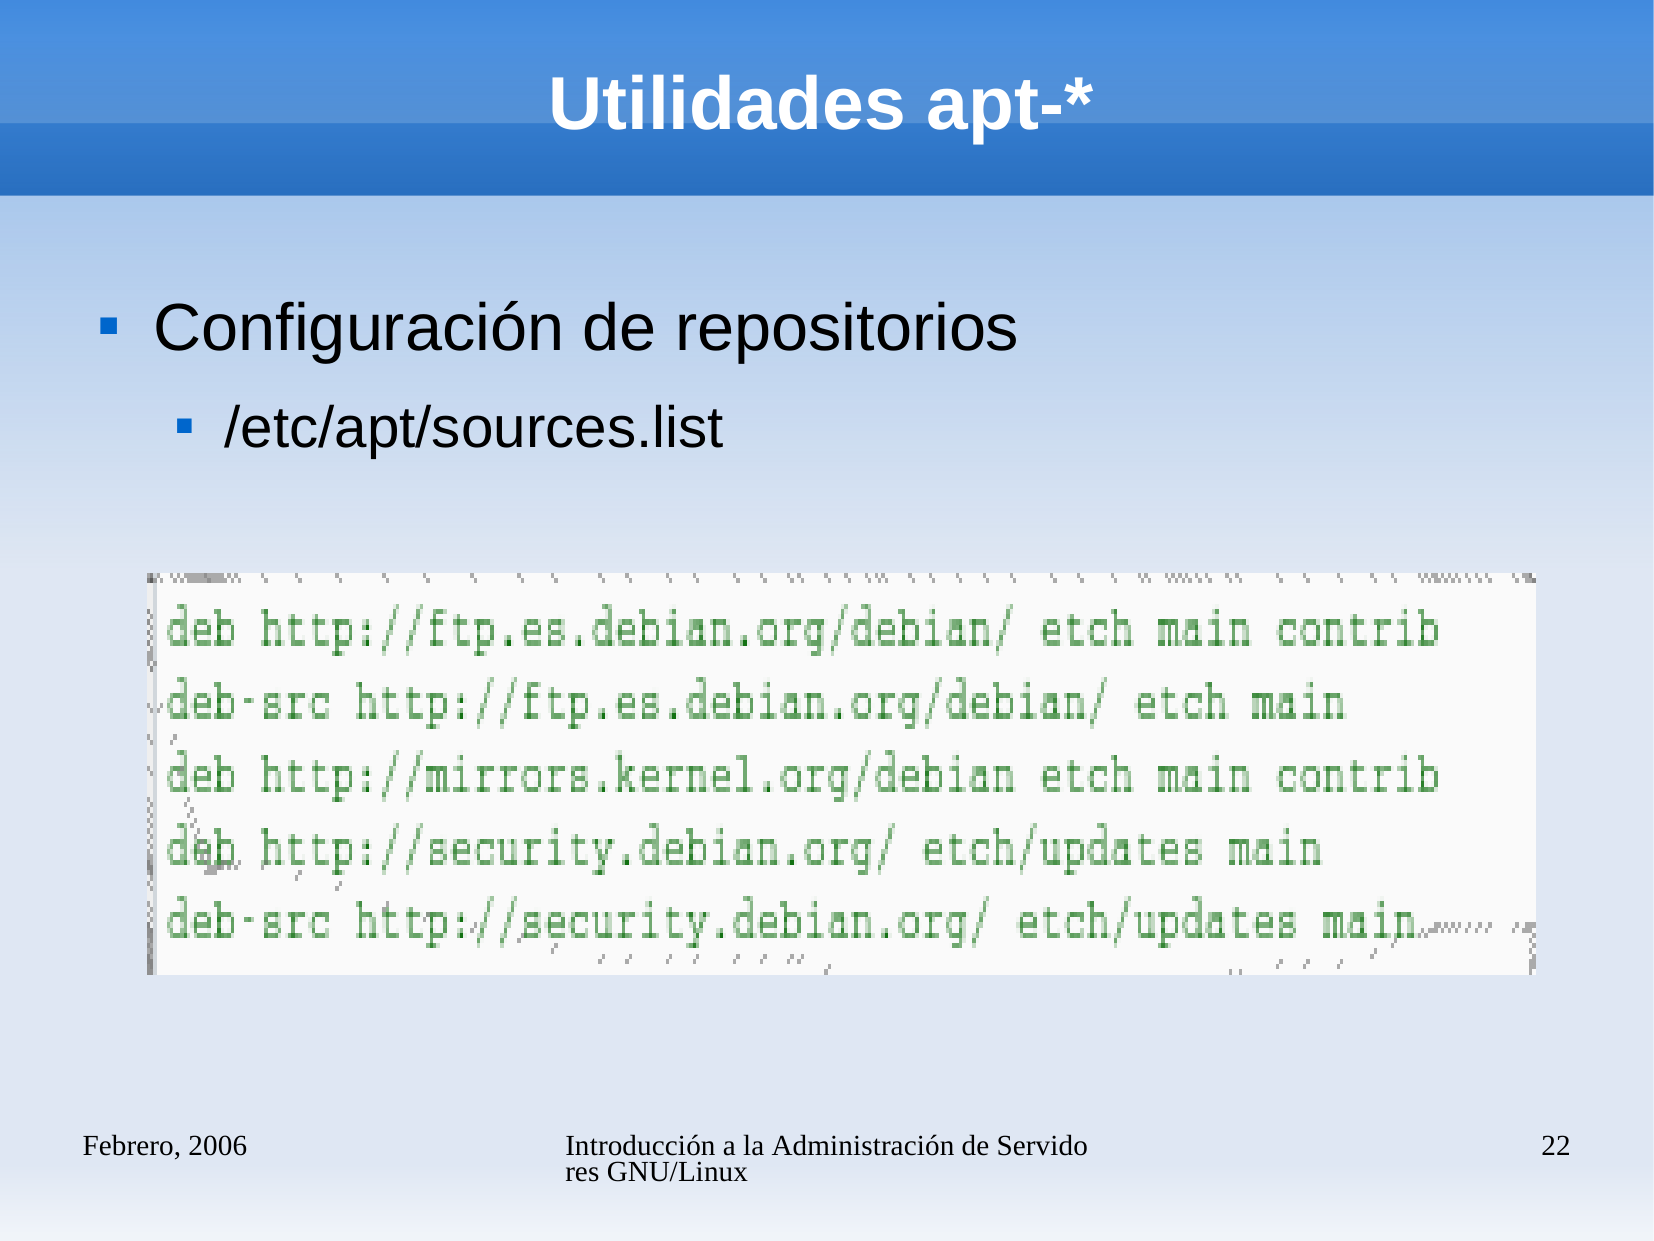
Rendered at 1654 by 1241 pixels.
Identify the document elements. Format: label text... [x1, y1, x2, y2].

picture [0, 0, 1654, 1241]
title Utilidades apt-* [76, 0, 1565, 208]
list Configuración de repositorios /etc/apt/sources.list [82, 290, 1595, 591]
